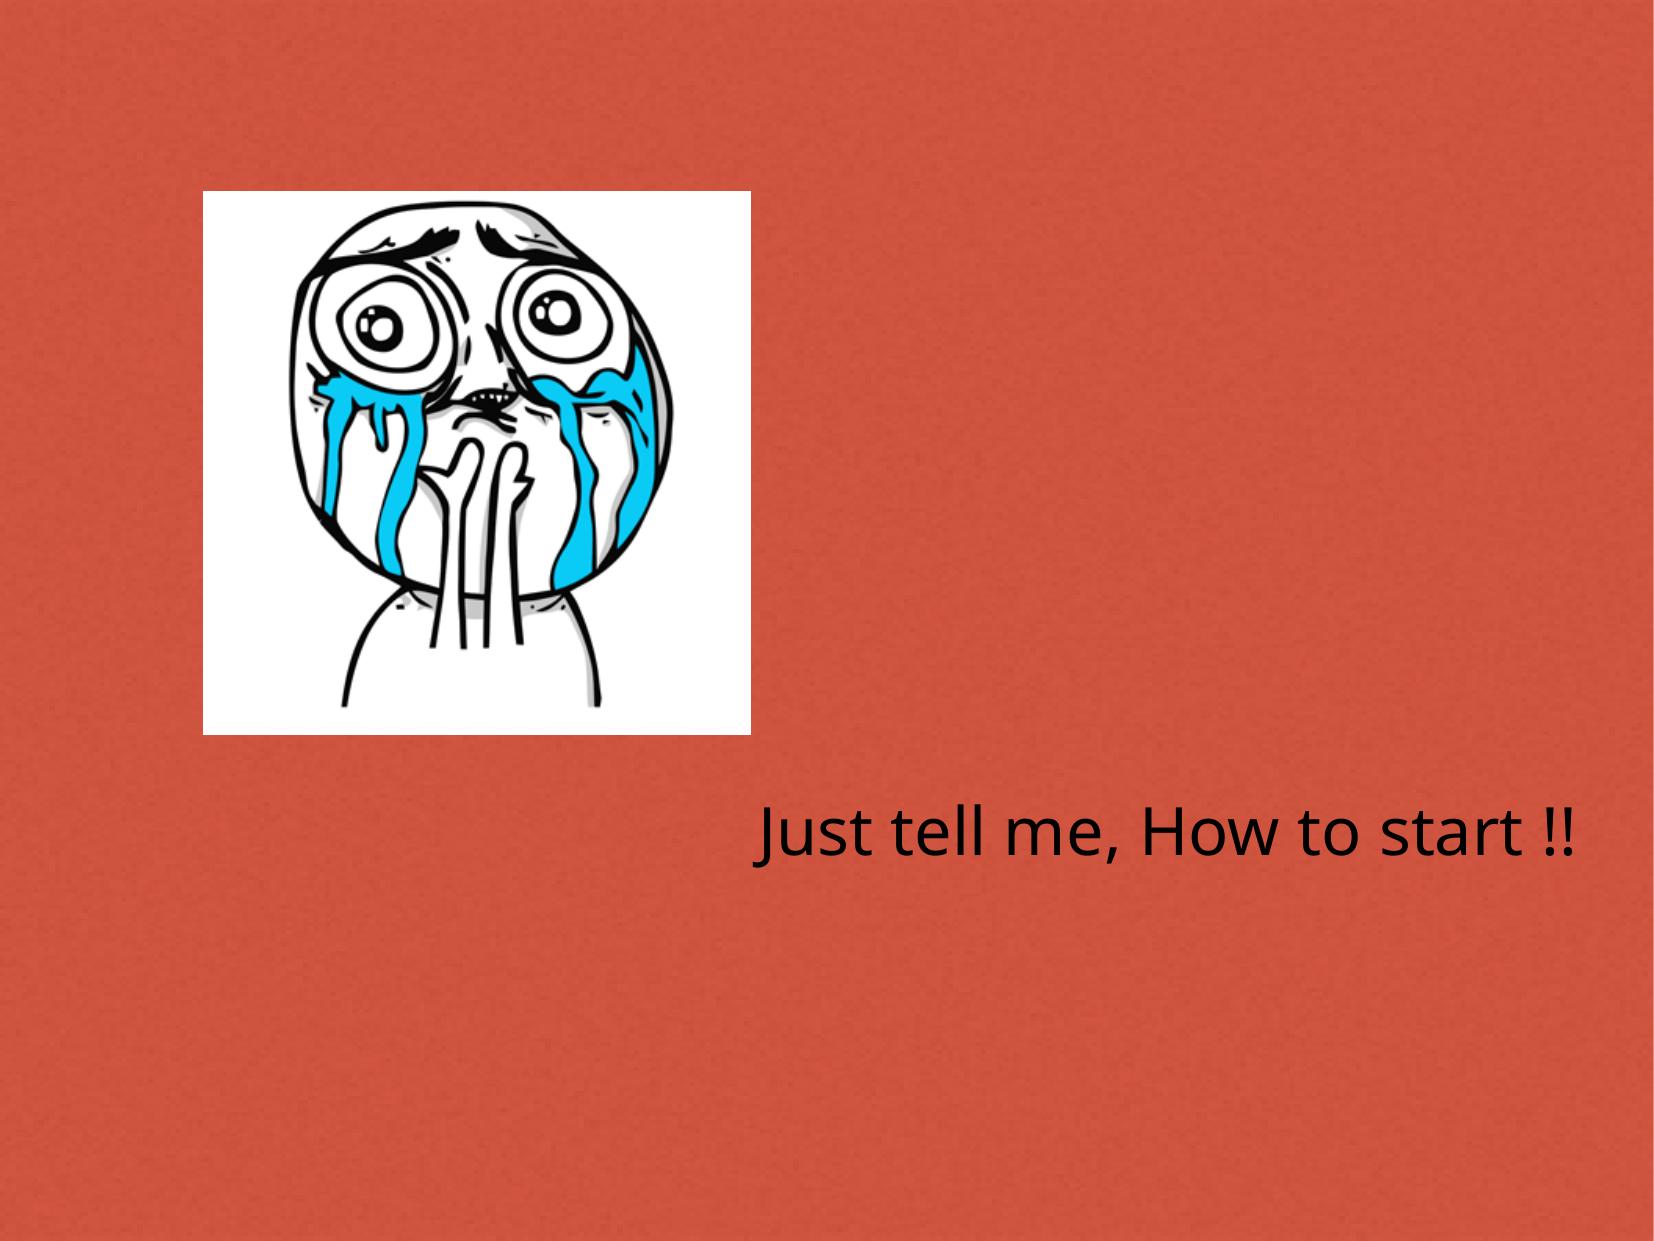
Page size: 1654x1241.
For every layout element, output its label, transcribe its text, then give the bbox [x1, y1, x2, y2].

picture [0, 0, 1654, 1241]
subtitle Just tell me, How to start !! [90, 300, 1579, 1241]
